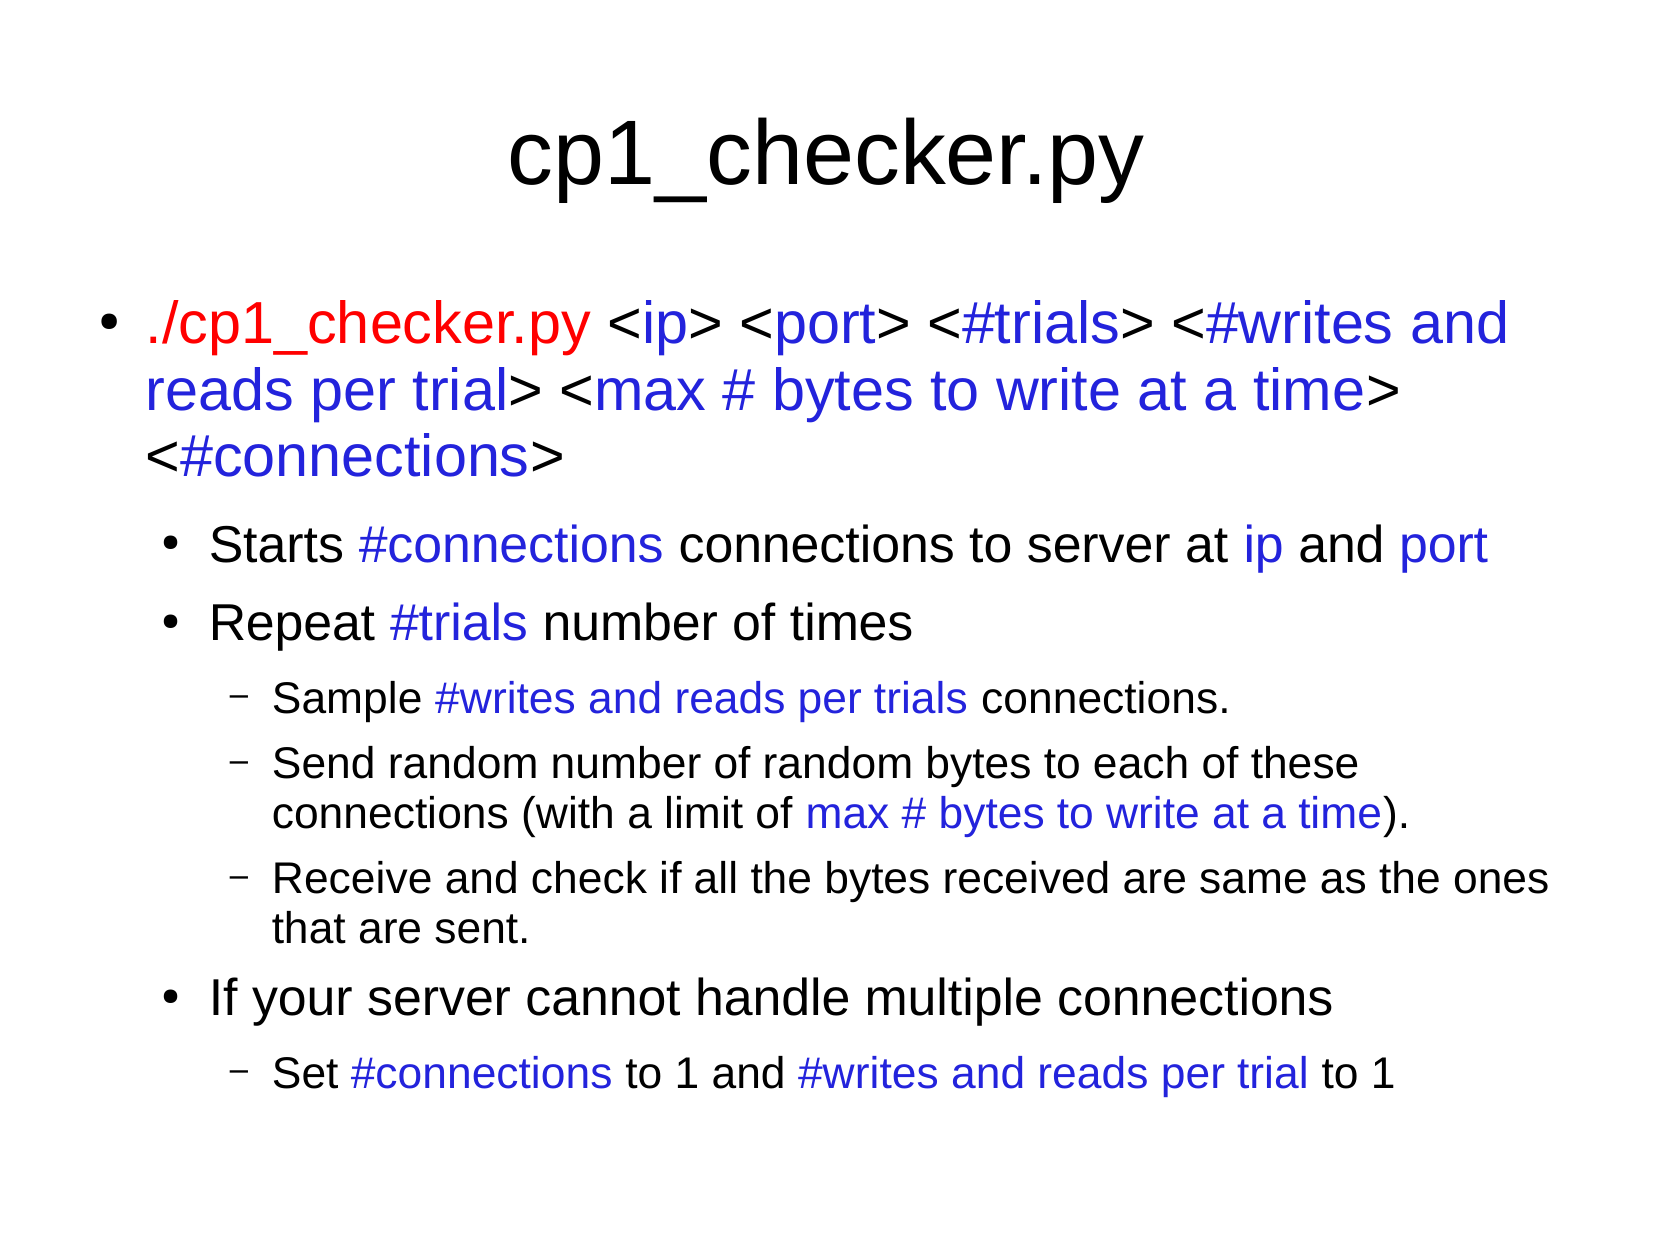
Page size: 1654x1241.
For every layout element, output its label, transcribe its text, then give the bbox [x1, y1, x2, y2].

list ./cp1_checker.py <ip> <port> <#trials> <#writes and reads per trial> <max # bytes to write at a time> <#connections> Starts #connections connections to server at ip and port Repeat #trials number of times Sample #writes and reads per trials connections. Send random number of random bytes to each of these connections (with a limit of max # bytes to write at a time). Receive and check if all the bytes received are same as the ones that are sent. If your server cannot handle multiple connections Set #connections to 1 and #writes and reads per trial to 1 [82, 290, 1571, 1109]
title cp1_checker.py [82, 56, 1571, 250]
